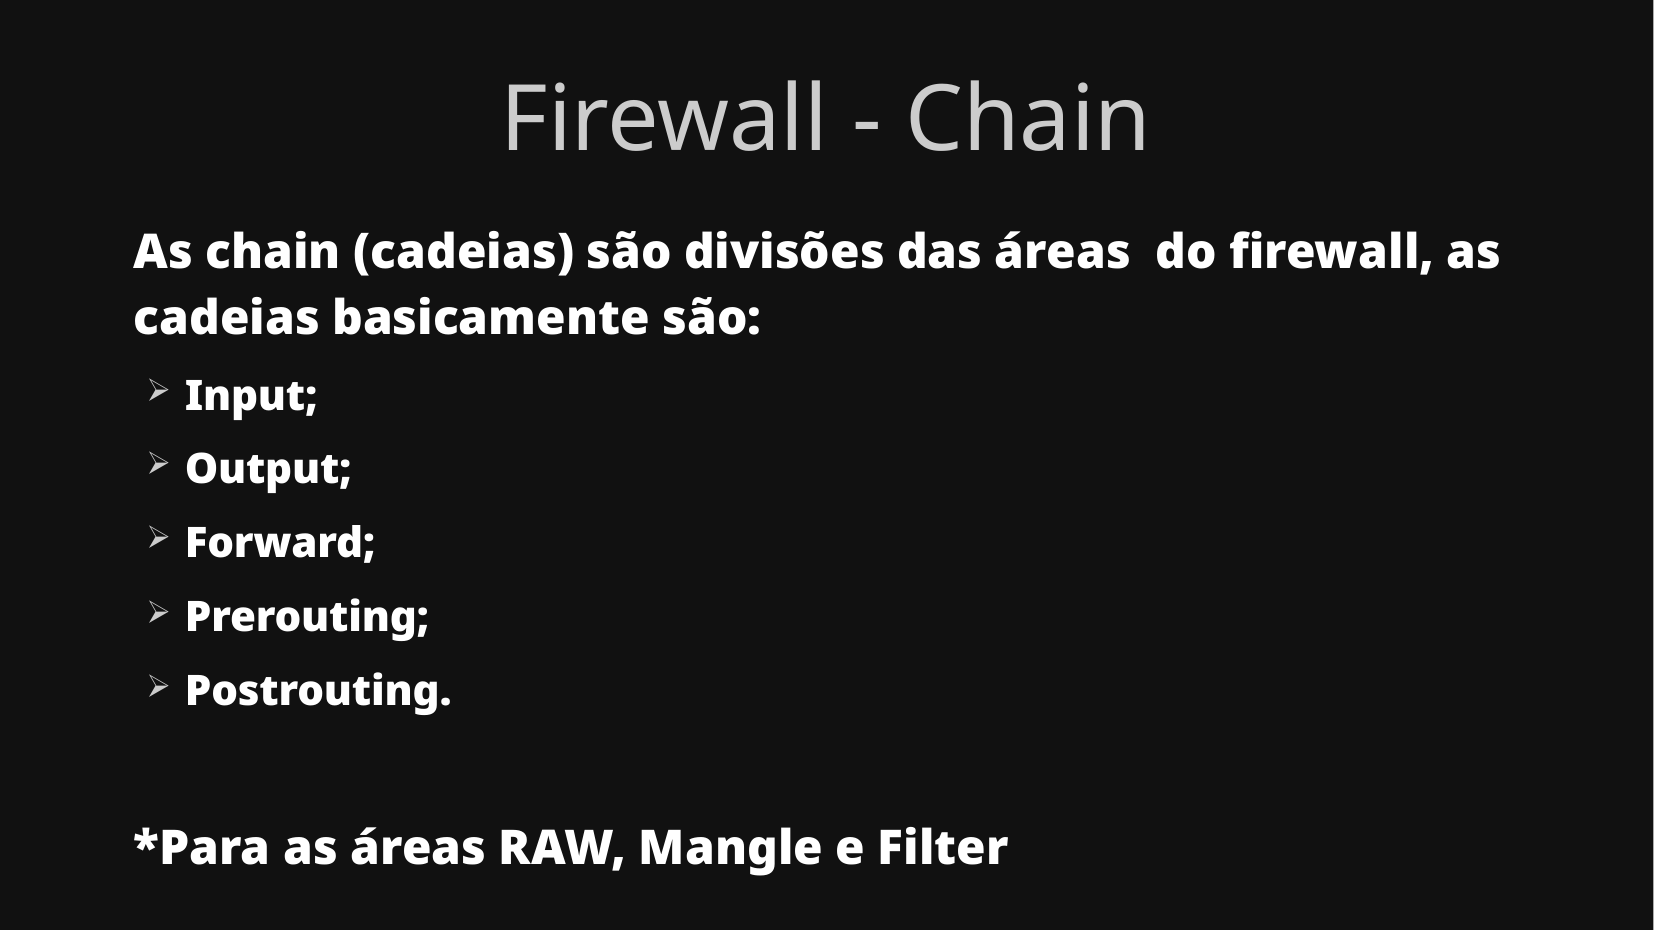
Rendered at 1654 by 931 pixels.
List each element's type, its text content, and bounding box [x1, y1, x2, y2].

list As chain (cadeias) são divisões das áreas do firewall, as cadeias basicamente são: Input; Output; Forward; Prerouting; Postrouting. *Para as áreas RAW, Mangle e Filter [82, 217, 1571, 886]
title Firewall - Chain [82, 37, 1571, 193]
